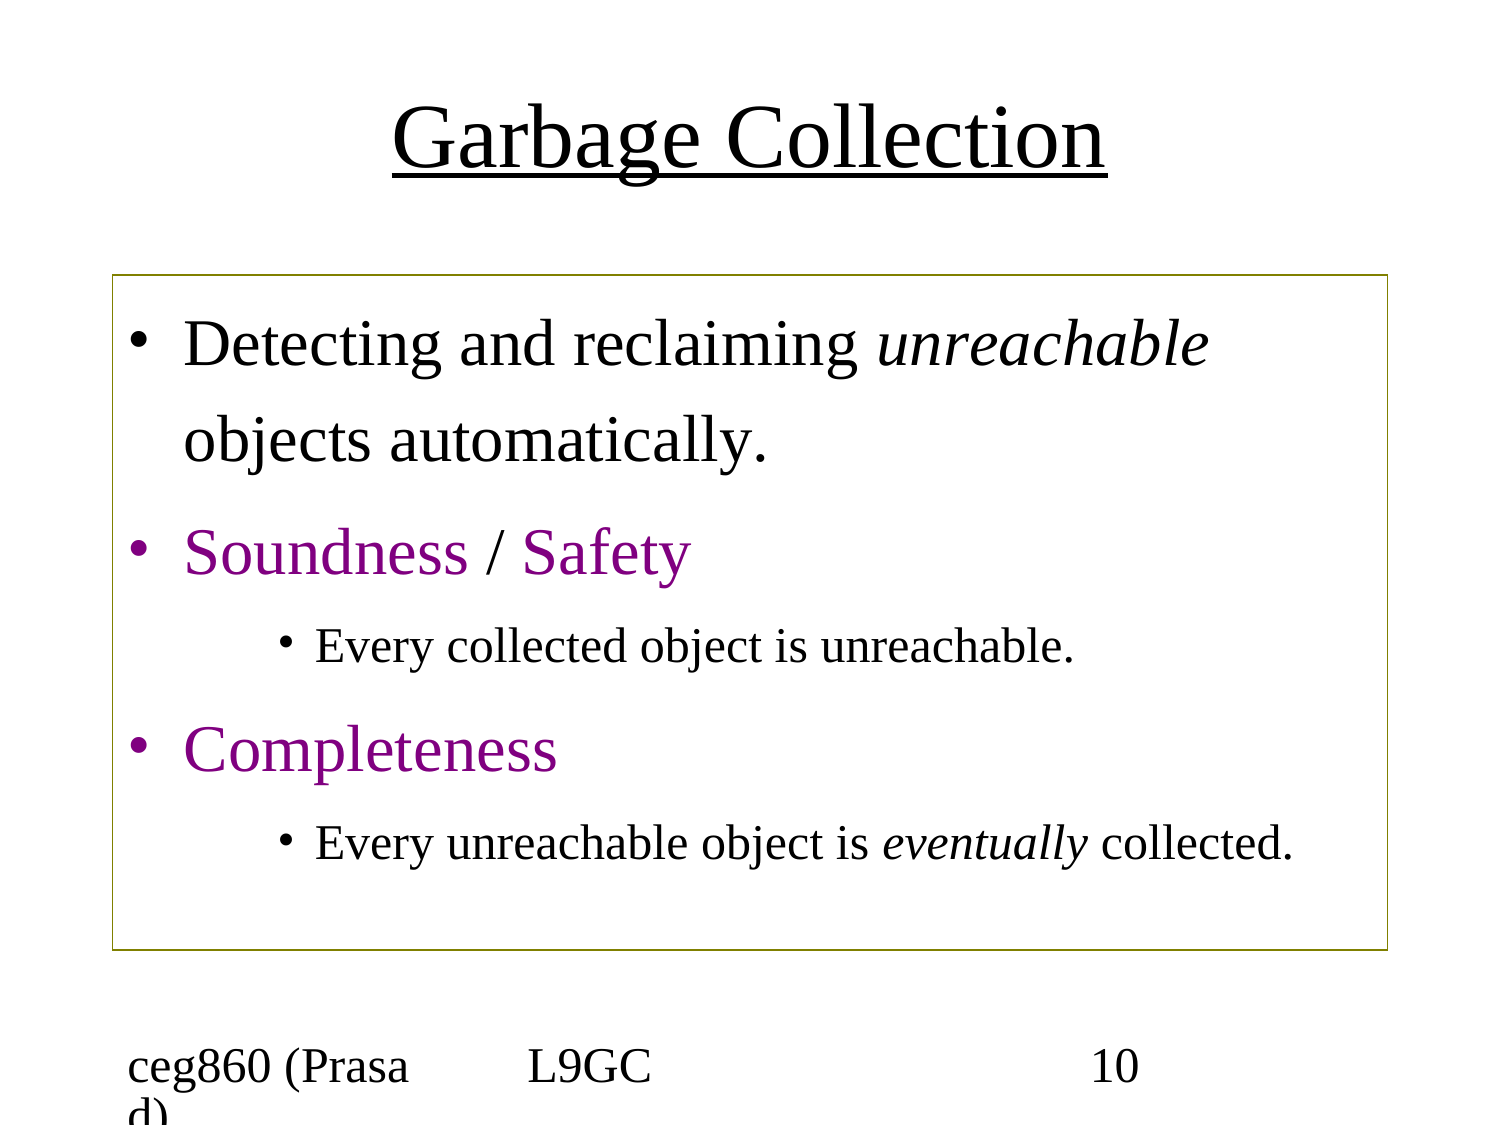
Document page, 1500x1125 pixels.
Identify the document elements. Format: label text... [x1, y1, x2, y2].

list Detecting and reclaiming unreachable objects automatically. Soundness / Safety Every collected object is unreachable. Completeness Every unreachable object is eventually collected. [112, 275, 1388, 951]
title Garbage Collection [112, 37, 1388, 225]
